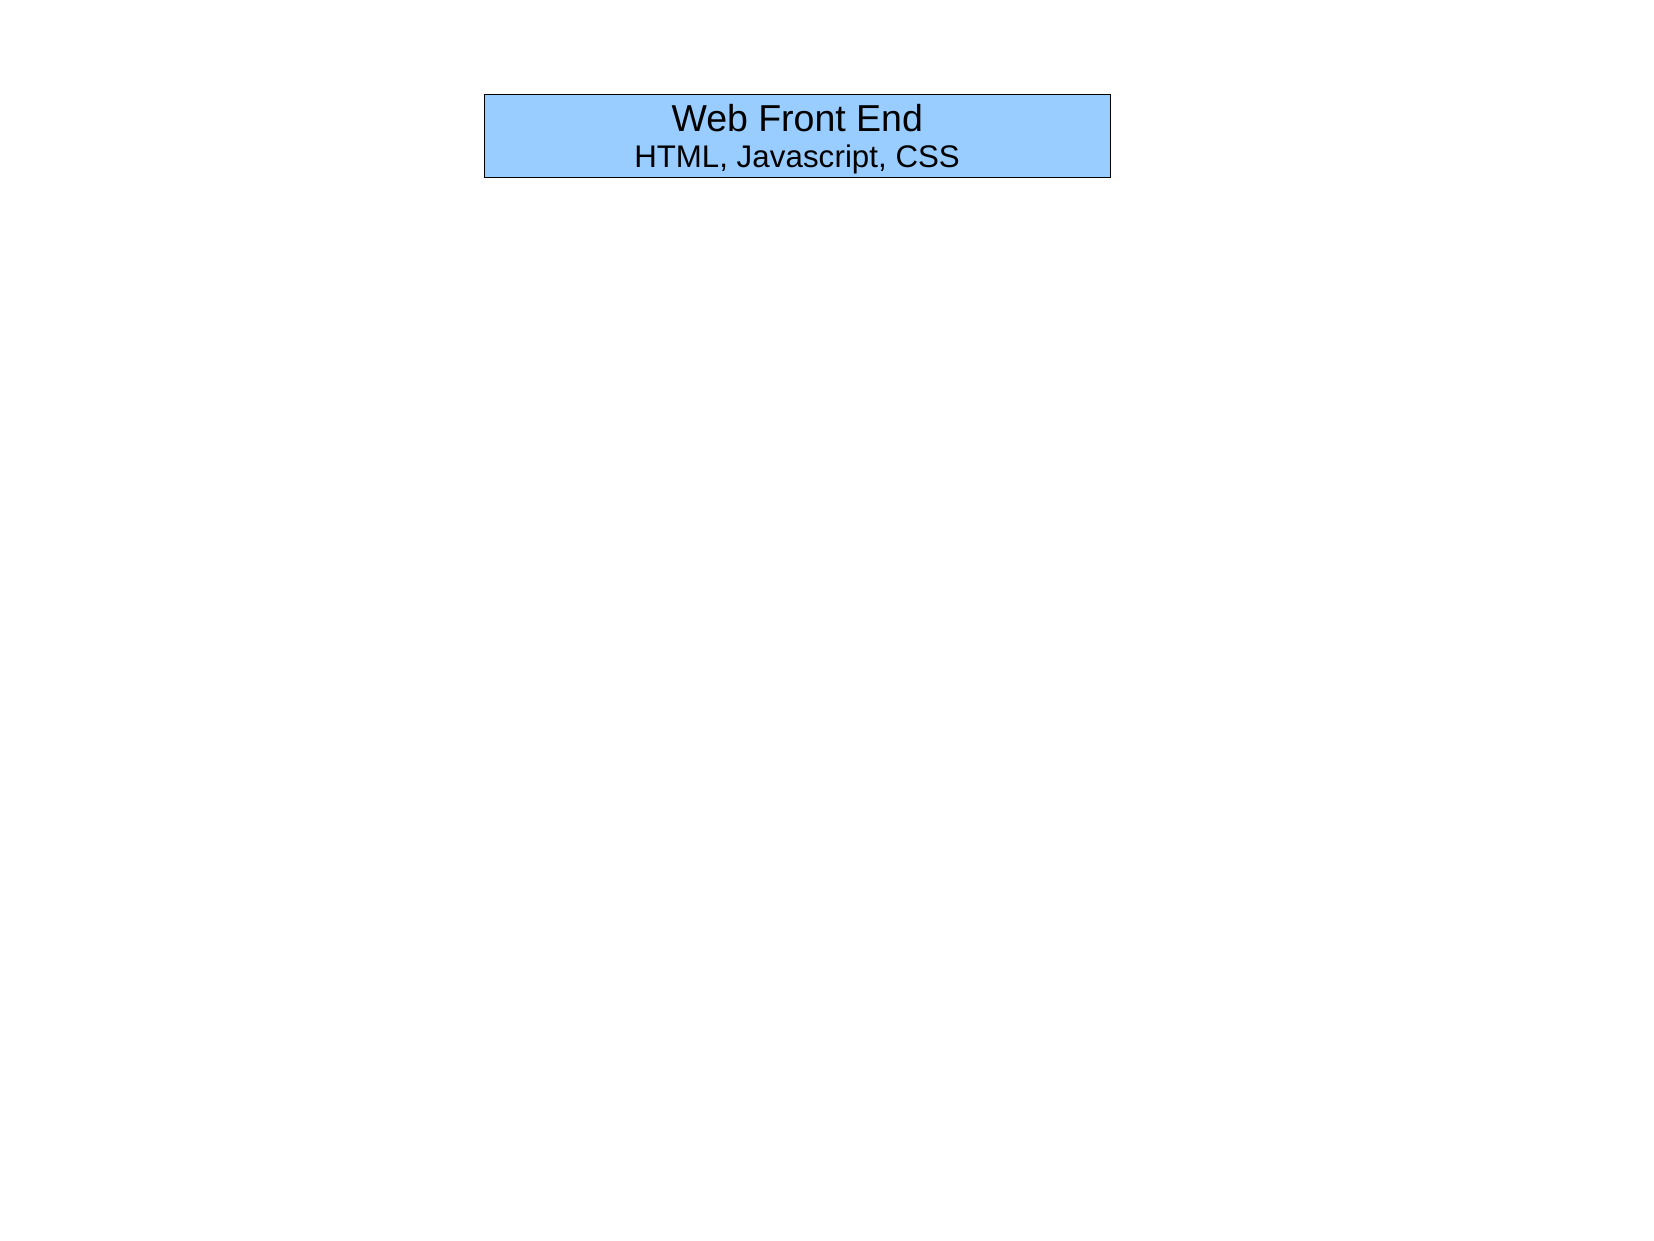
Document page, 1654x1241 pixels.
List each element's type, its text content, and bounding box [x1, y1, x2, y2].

text_box Web Front End HTML, Javascript, CSS [484, 94, 1111, 178]
text_box [401, 59, 1571, 1040]
